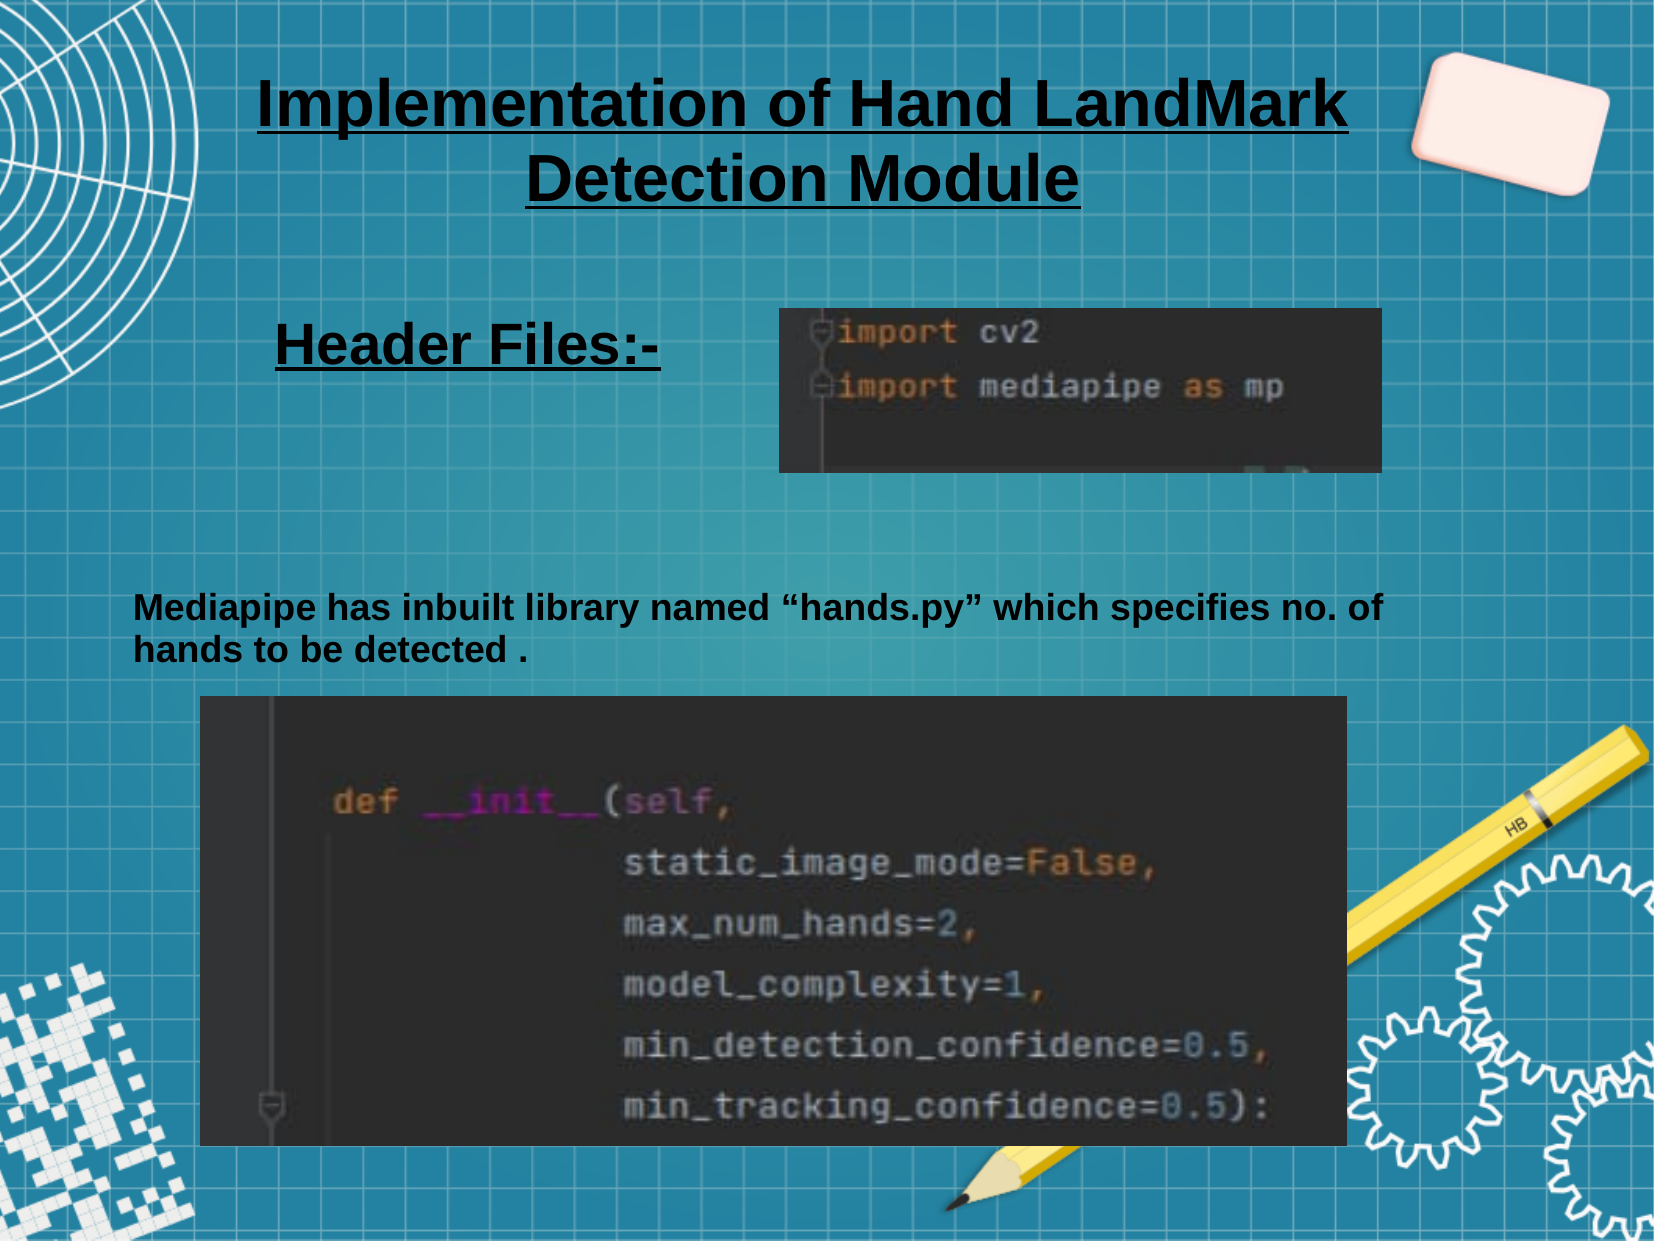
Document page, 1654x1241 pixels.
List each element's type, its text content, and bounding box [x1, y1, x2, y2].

text_box Header Files:- [259, 303, 721, 449]
text_box Implementation of Hand LandMark Detection Module [236, 59, 1371, 272]
text_box Mediapipe has inbuilt library named “hands.py” which specifies no. of hands to be detected . [118, 578, 1489, 678]
picture [0, 0, 1654, 1241]
